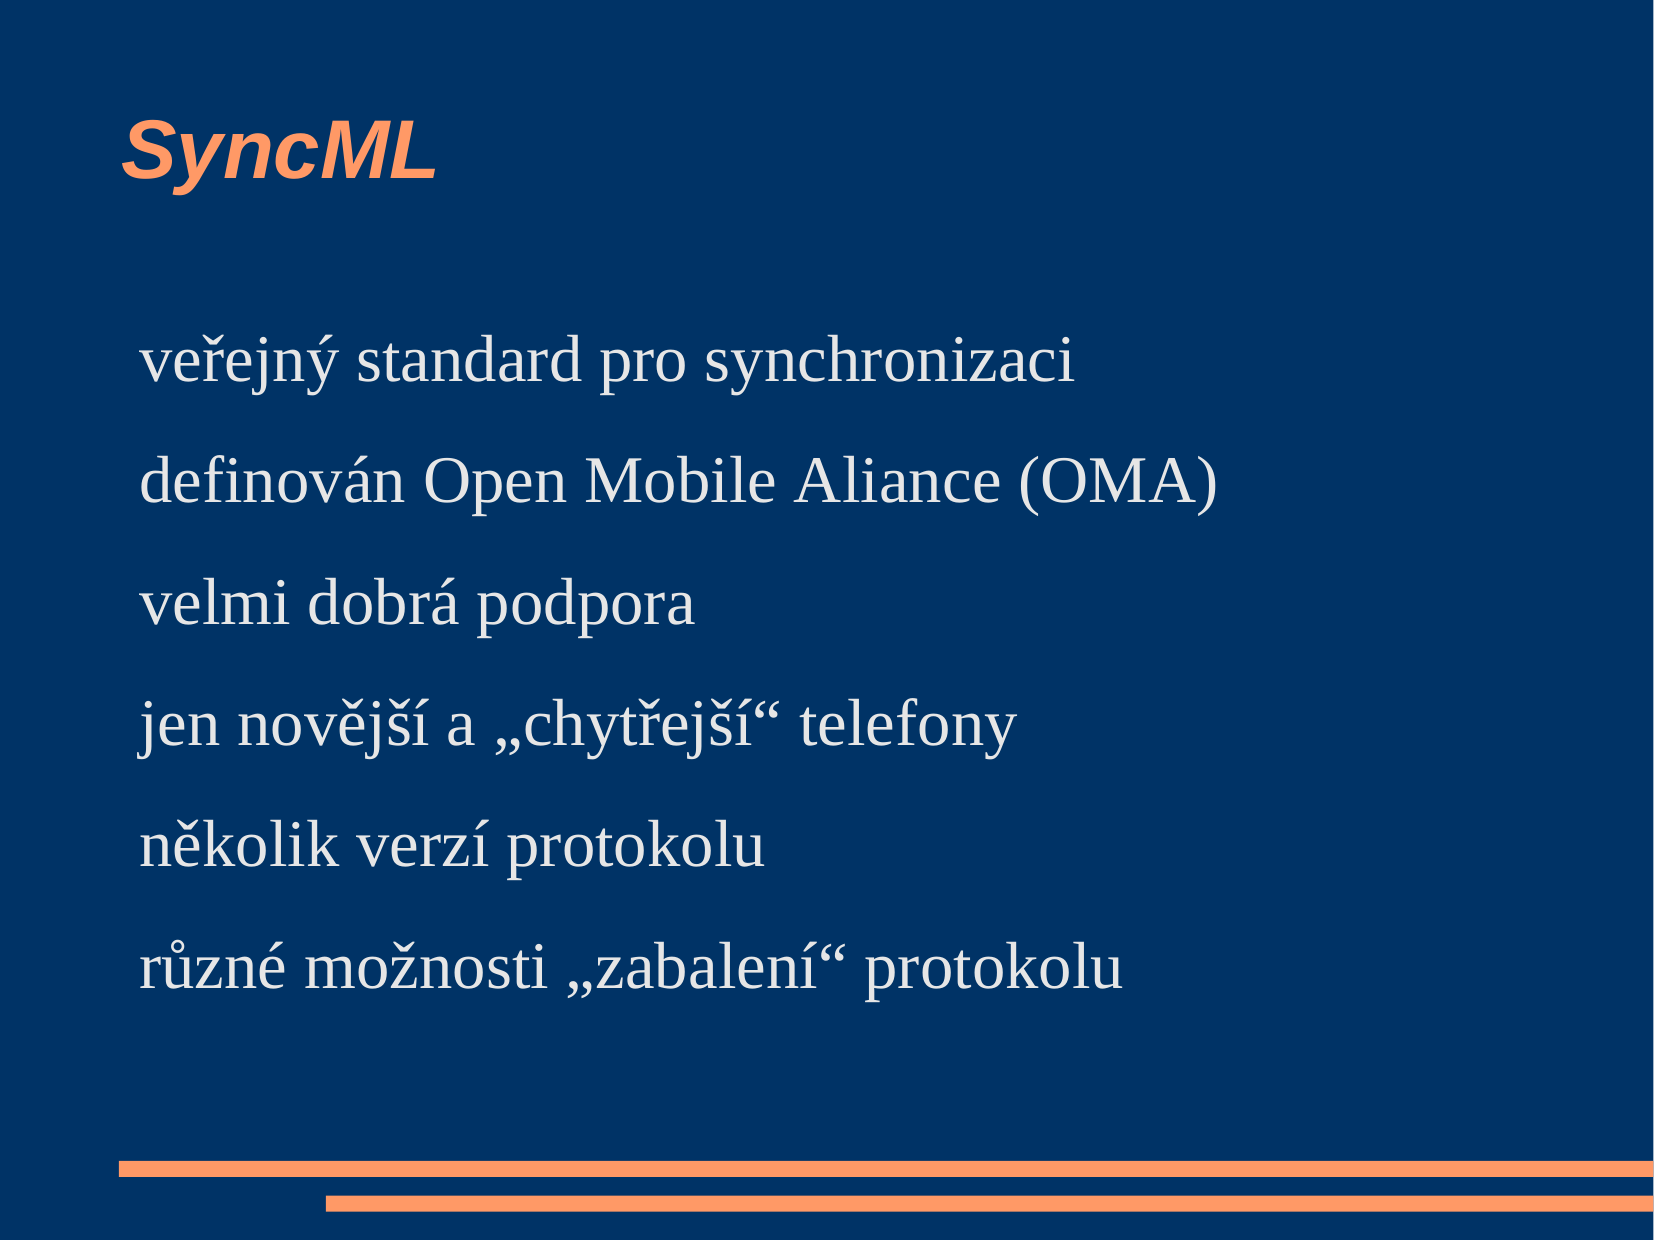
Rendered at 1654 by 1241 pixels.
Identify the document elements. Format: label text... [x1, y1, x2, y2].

title SyncML [121, 46, 1534, 254]
list veřejný standard pro synchronizaci definován Open Mobile Aliance (OMA) velmi dobrá podpora jen novější a „chytřejší“ telefony několik verzí protokolu různé možnosti „zabalení“ protokolu [121, 322, 1561, 1133]
